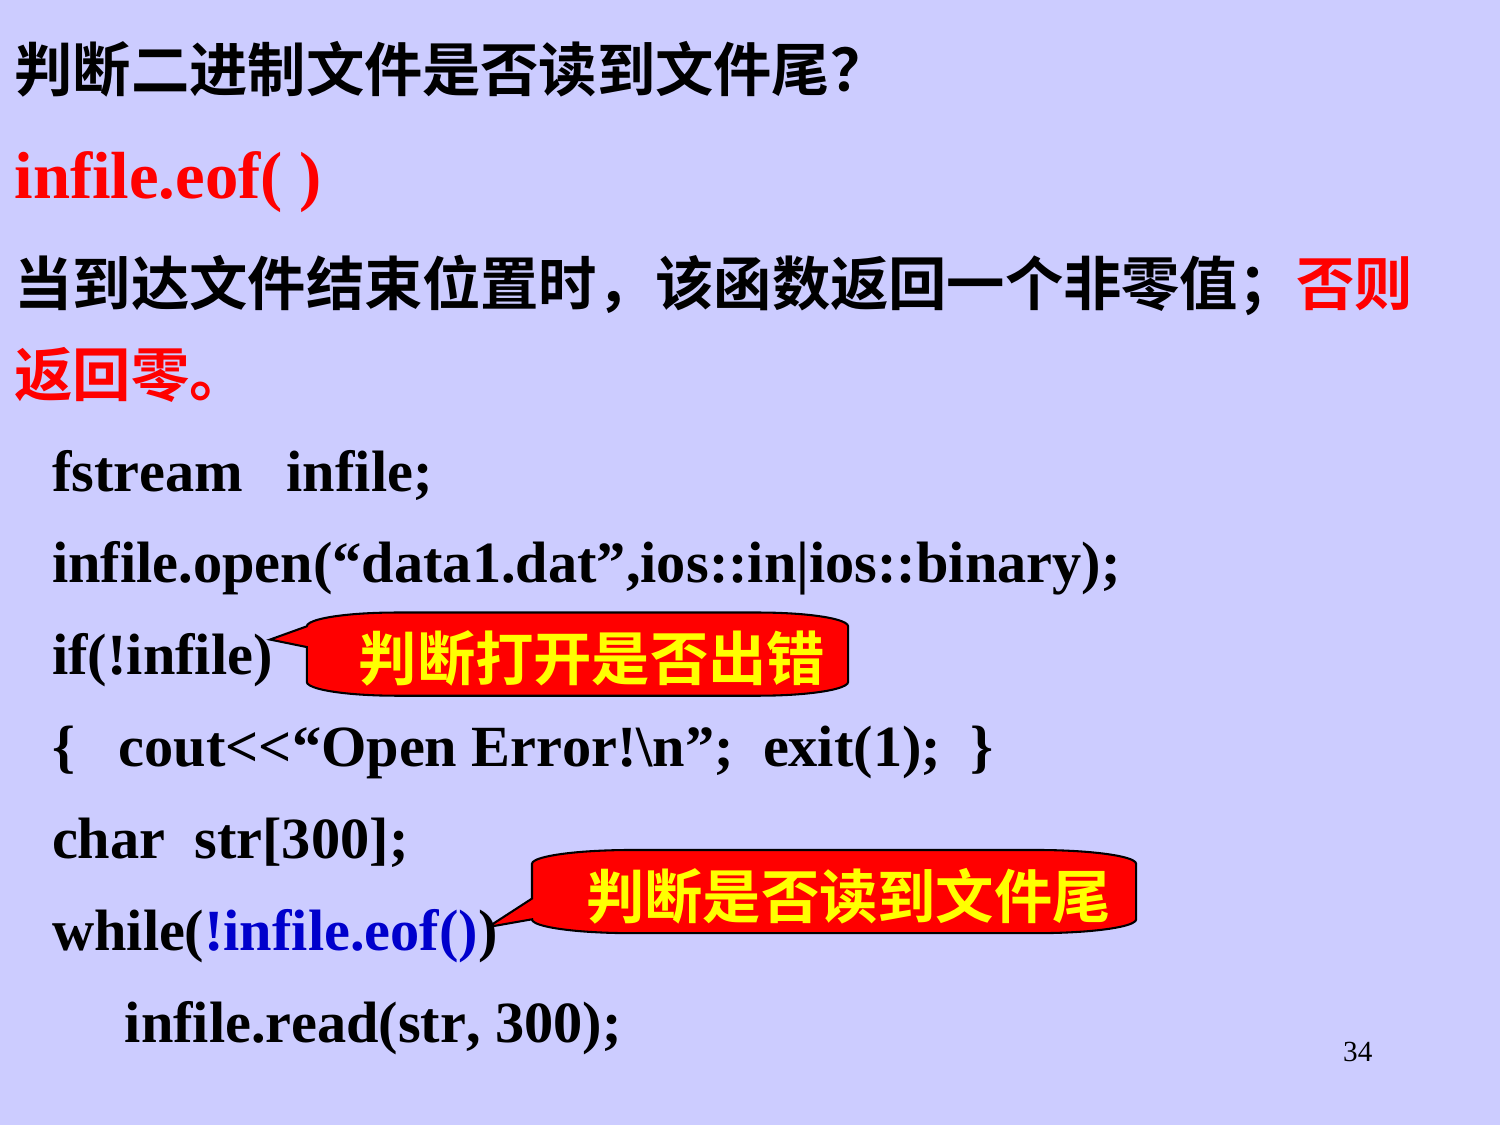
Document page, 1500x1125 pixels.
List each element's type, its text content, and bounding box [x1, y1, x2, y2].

text_box fstream infile; infile.open(“data1.dat”,ios::in|ios::binary); if(!infile) { cout<<“Open Error!\n”; exit(1); } char str[300]; while(!infile.eof()) infile.read(str, 300); [37, 425, 1363, 1062]
text_box <编号> [1074, 1025, 1388, 1101]
text_box 判断是否读到文件尾 [488, 849, 1137, 934]
text_box 判断打开是否出错 [270, 612, 849, 696]
text_box infile.eof( ) 当到达文件结束位置时，该函数返回一个非零值；否则返回零。 [0, 99, 1450, 416]
text_box 判断二进制文件是否读到文件尾？ [0, 24, 1363, 99]
